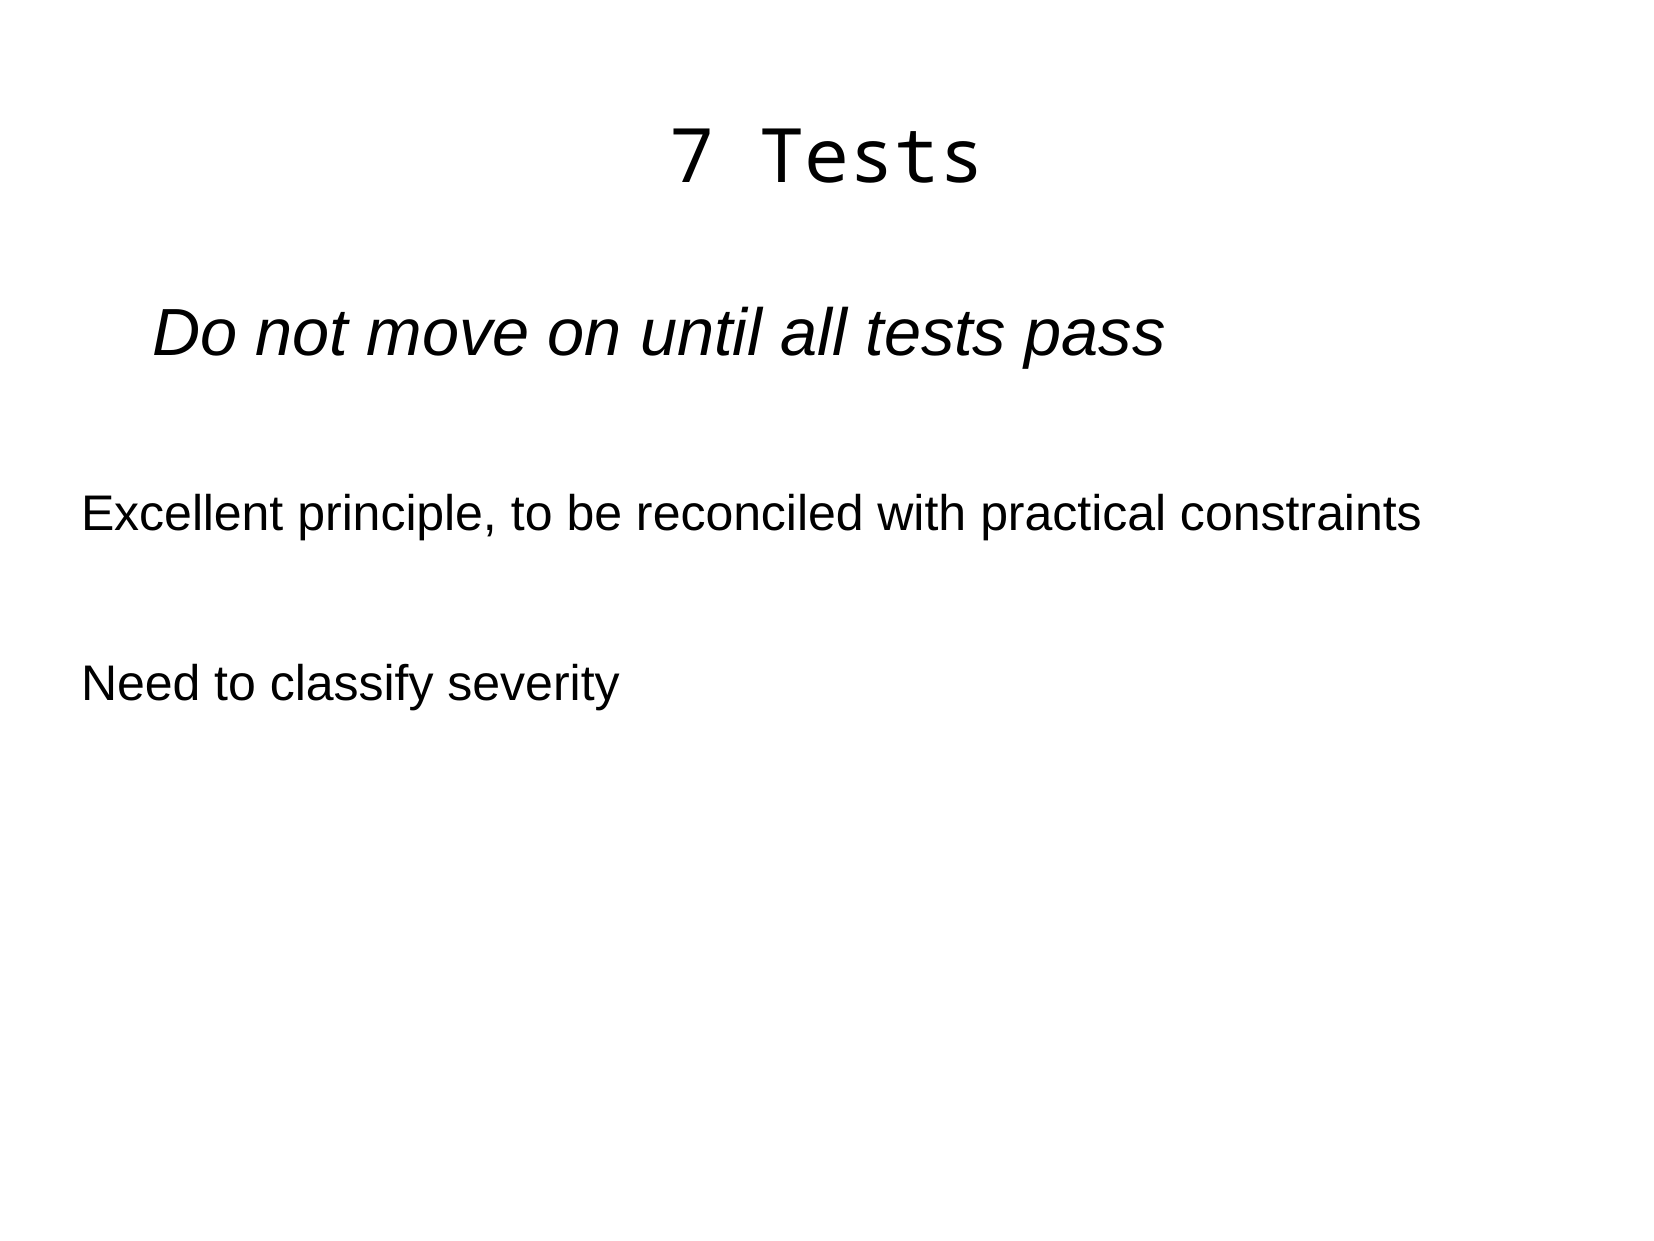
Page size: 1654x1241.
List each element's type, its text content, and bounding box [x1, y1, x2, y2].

list Do not move on until all tests pass Excellent principle, to be reconciled with practical constraints Need to classify severity [81, 295, 1570, 993]
title 7 Tests [82, 49, 1571, 257]
